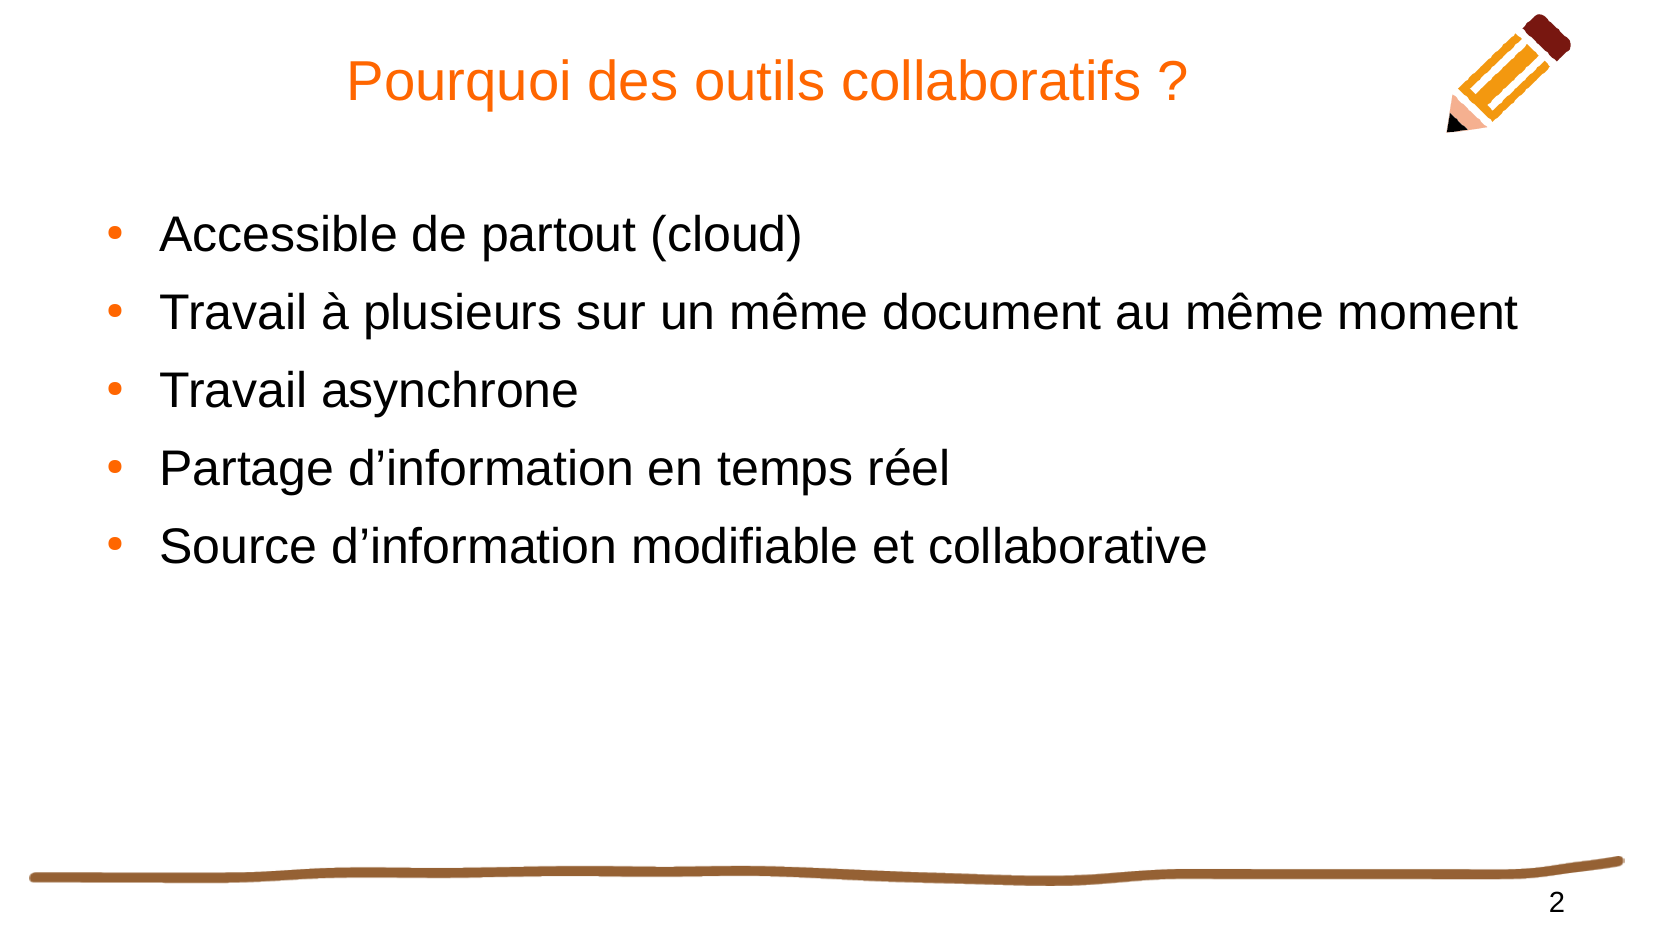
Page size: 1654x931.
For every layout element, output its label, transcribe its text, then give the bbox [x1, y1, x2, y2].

title Pourquoi des outils collaboratifs ? [88, 29, 1447, 133]
list Accessible de partout (cloud) Travail à plusieurs sur un même document au même moment Travail asynchrone Partage d’information en temps réel Source d’information modifiable et collaborative [88, 206, 1595, 857]
picture [1446, 14, 1571, 133]
picture [29, 856, 1625, 886]
